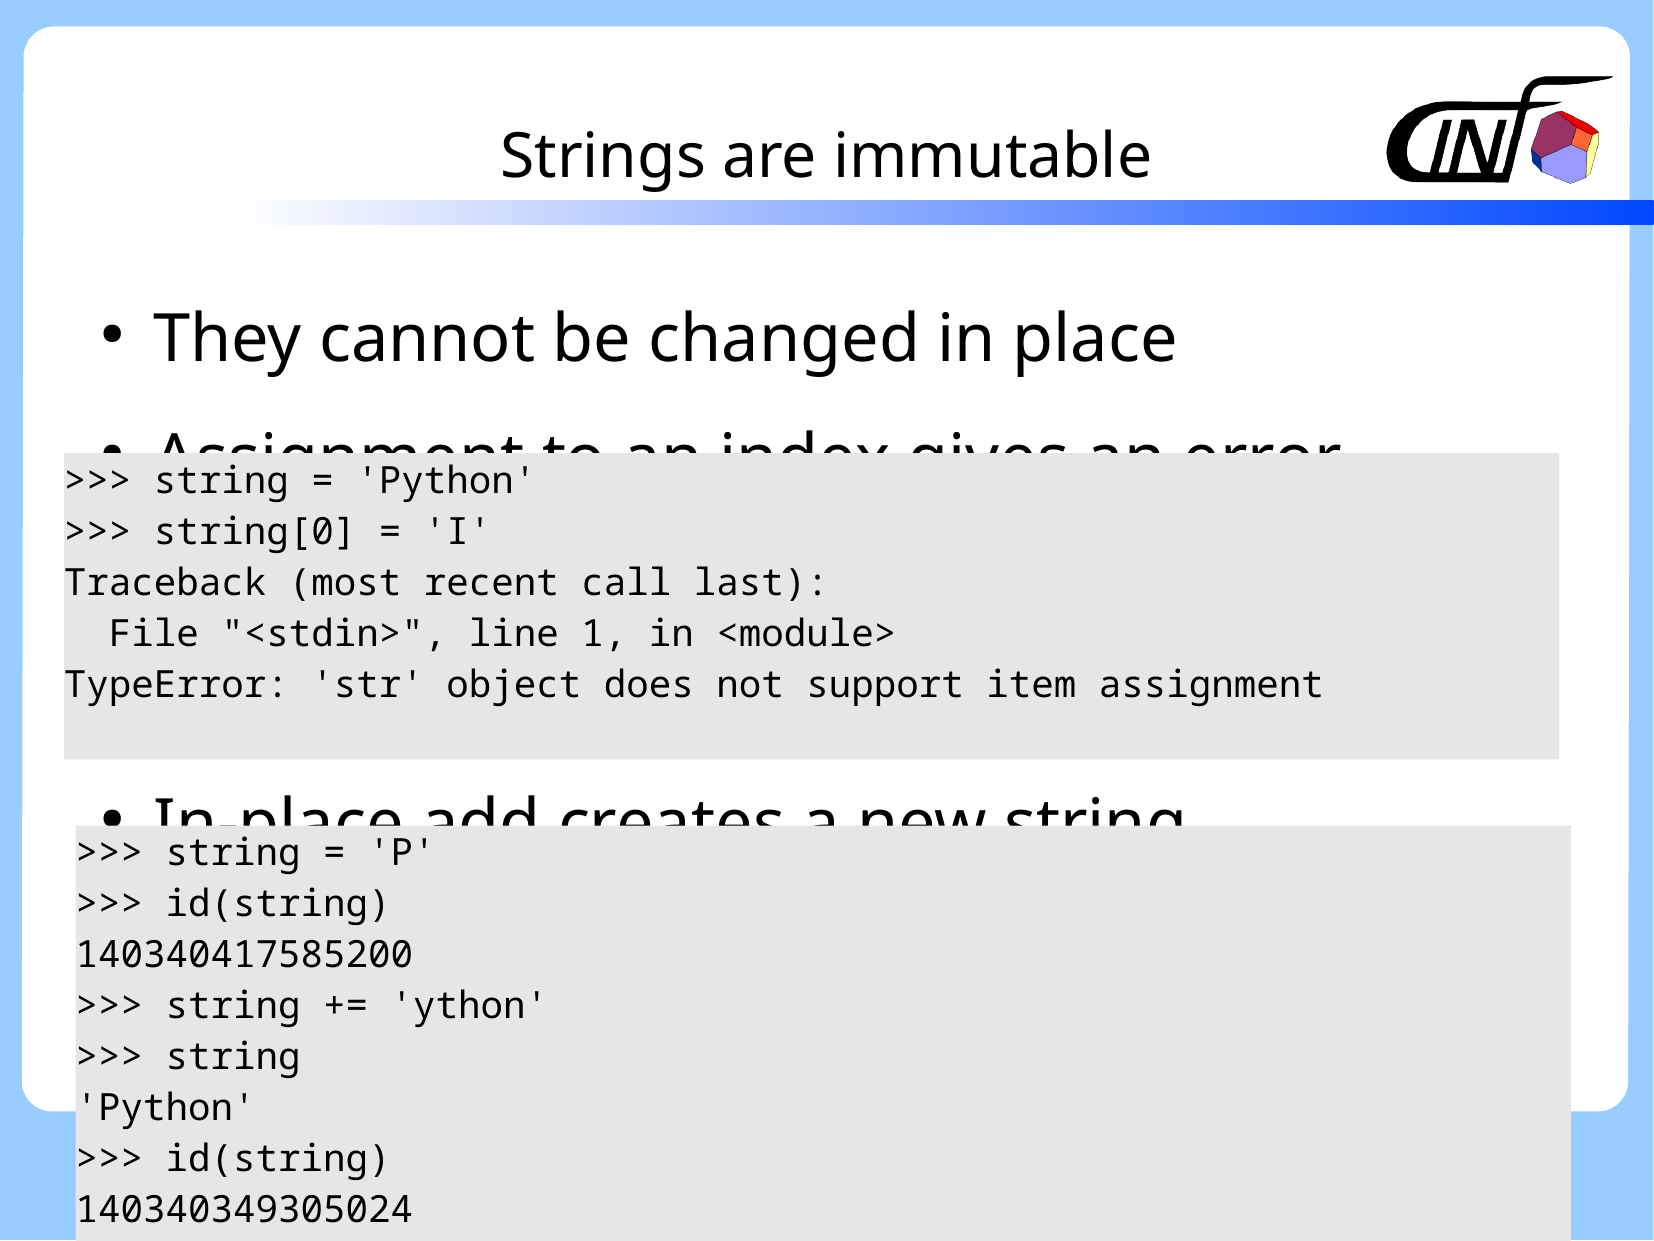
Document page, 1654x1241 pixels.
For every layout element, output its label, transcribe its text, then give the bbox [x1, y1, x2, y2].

text_box >>> string = 'Python' >>> string[0] = 'I' Traceback (most recent call last): File "<stdin>", line 1, in <module> TypeError: 'str' object does not support item assignment [63, 492, 1560, 720]
title Strings are immutable [82, 49, 1571, 257]
text_box >>> string = 'P' >>> id(string) 140340417585200 >>> string += 'ython' >>> string 'Python' >>> id(string) 140340349305024 [75, 885, 1571, 1225]
list In-place add creates a new string [82, 775, 1571, 825]
list They cannot be changed in place Assignment to an index gives an error [82, 290, 1571, 775]
picture [1571, 76, 1613, 184]
